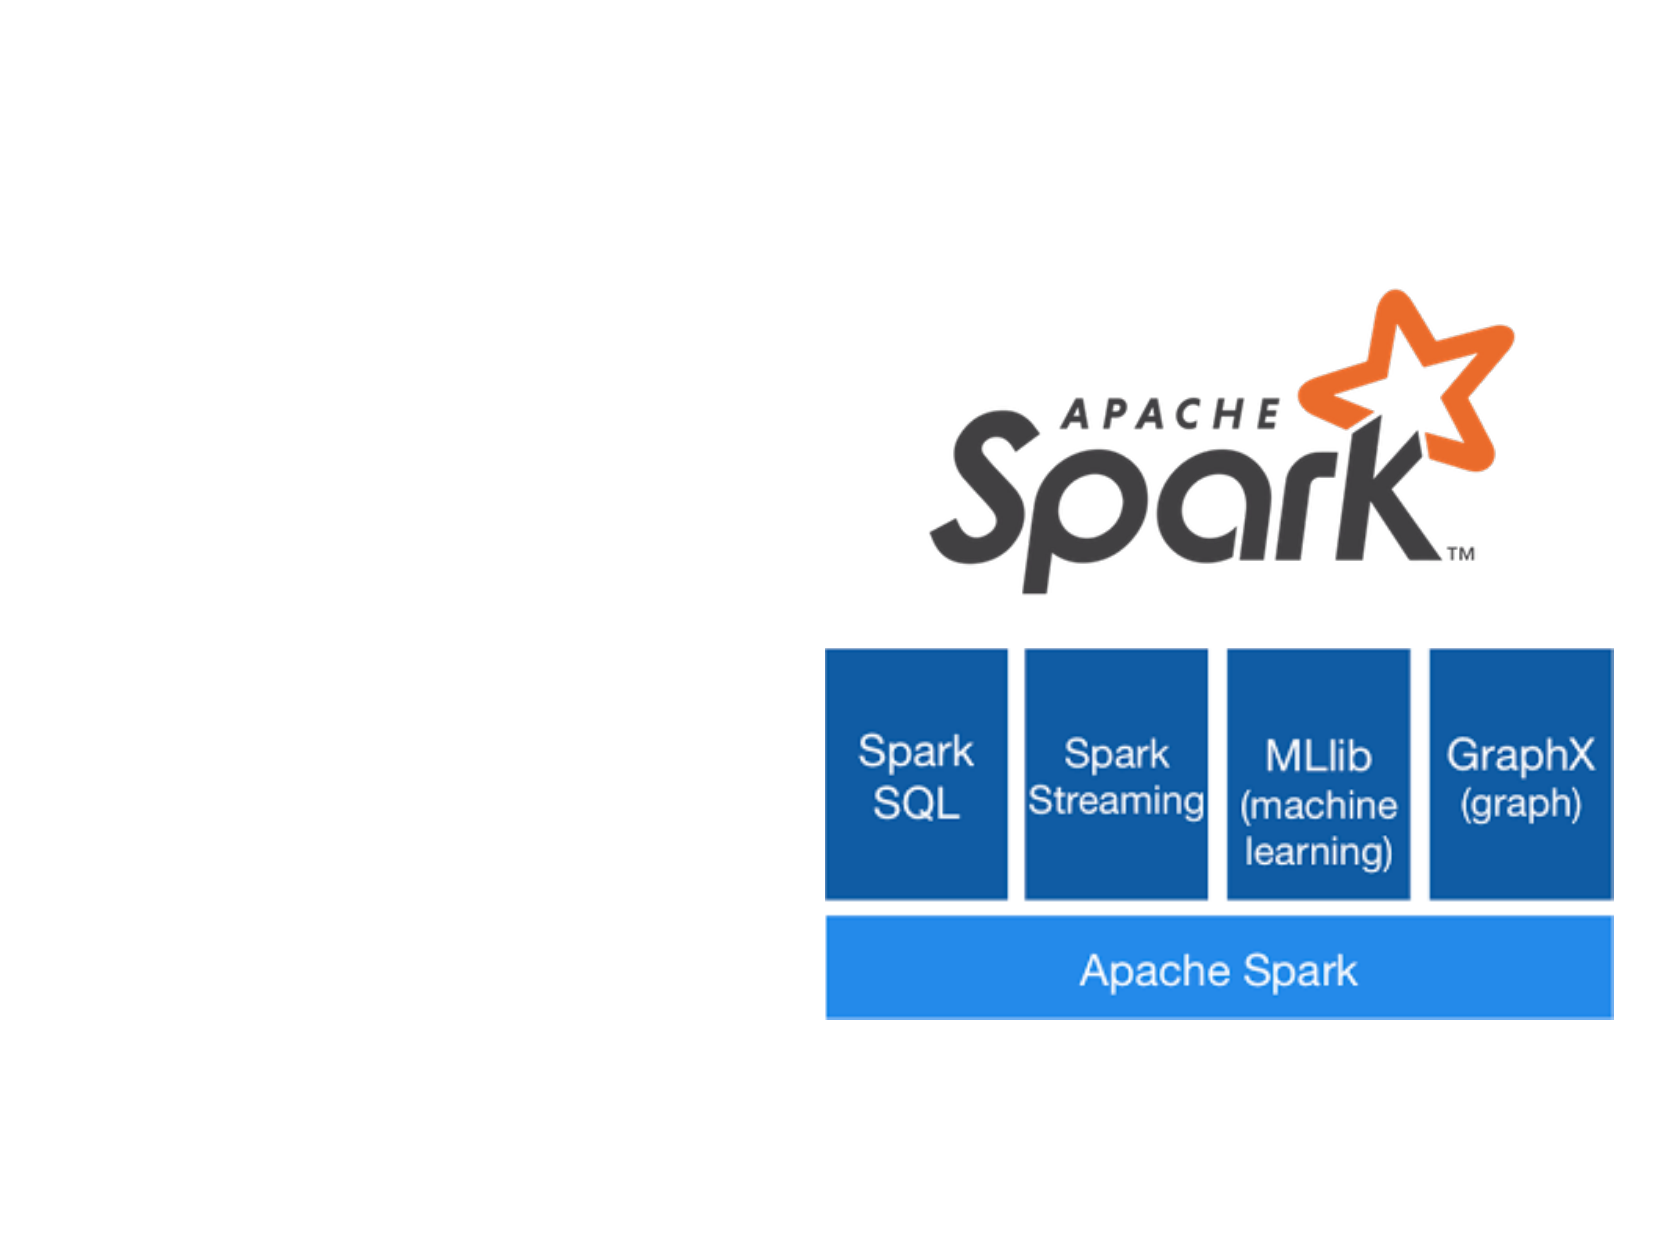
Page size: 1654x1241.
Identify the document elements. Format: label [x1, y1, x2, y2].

picture [825, 648, 1614, 1021]
picture [927, 287, 1516, 601]
